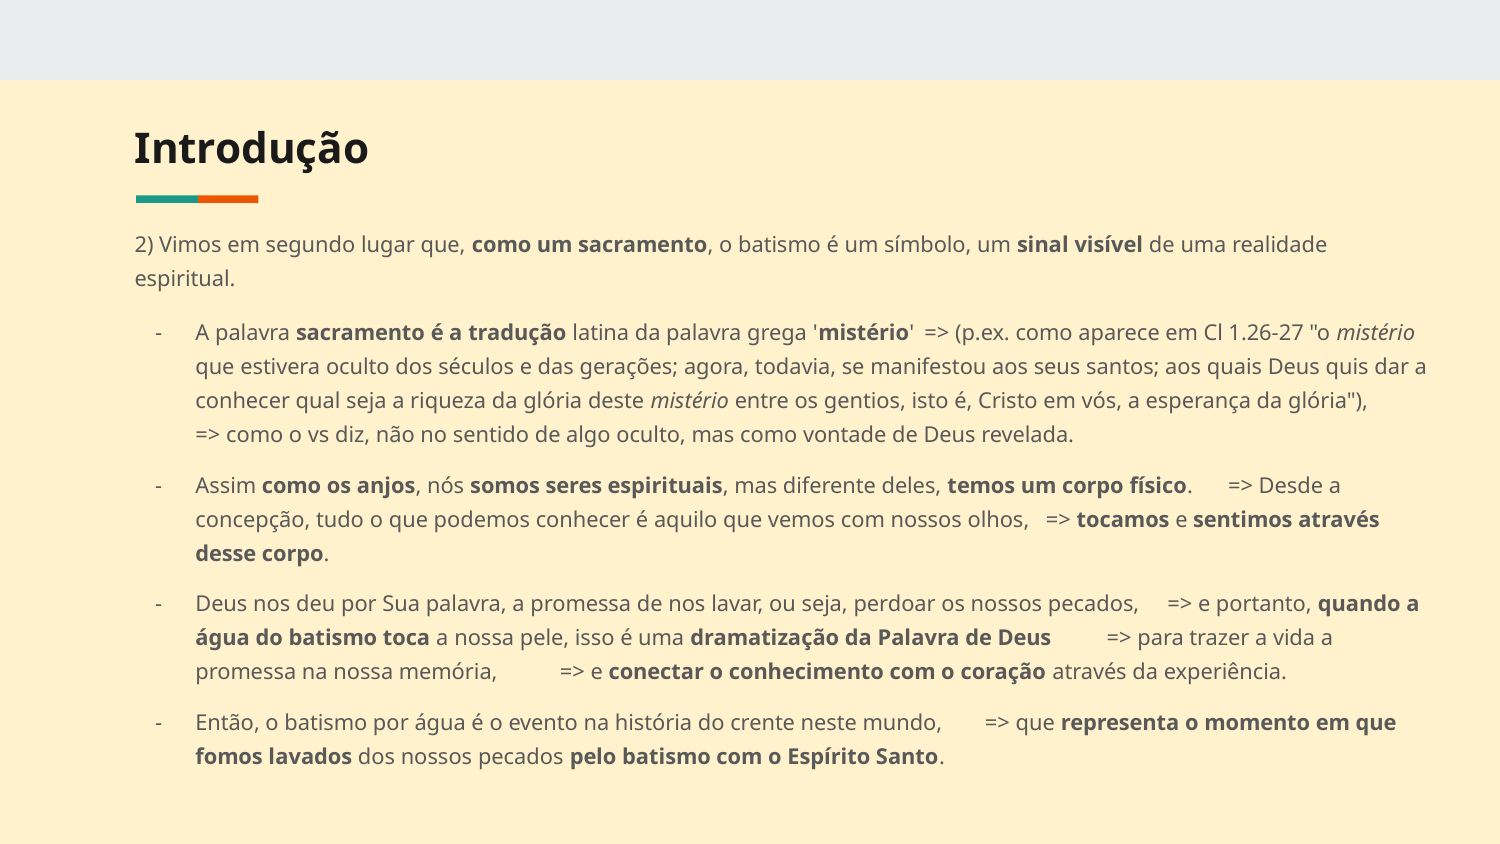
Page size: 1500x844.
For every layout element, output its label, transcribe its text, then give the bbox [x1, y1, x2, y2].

title Introdução [119, 103, 1381, 192]
list 2) Vimos em segundo lugar que, como um sacramento, o batismo é um símbolo, um sinal visível de uma realidade espiritual. A palavra sacramento é a tradução latina da palavra grega 'mistério' => (p.ex. como aparece em Cl 1.26-27 "o mistério que estivera oculto dos séculos e das gerações; agora, todavia, se manifestou aos seus santos; aos quais Deus quis dar a conhecer qual seja a riqueza da glória deste mistério entre os gentios, isto é, Cristo em vós, a esperança da glória"), => como o vs diz, não no sentido de algo oculto, mas como vontade de Deus revelada. Assim como os anjos, nós somos seres espirituais, mas diferente deles, temos um corpo físico. => Desde a concepção, tudo o que podemos conhecer é aquilo que vemos com nossos olhos, => tocamos e sentimos através desse corpo. Deus nos deu por Sua palavra, a promessa de nos lavar, ou seja, perdoar os nossos pecados, => e portanto, quando a água do batismo toca a nossa pele, isso é uma dramatização da Palavra de Deus => para trazer a vida a promessa na nossa memória, => e conectar o conhecimento com o coração através da experiência. Então, o batismo por água é o evento na história do crente neste mundo, => que representa o momento em que fomos lavados dos nossos pecados pelo batismo com o Espírito Santo. [119, 209, 1446, 797]
